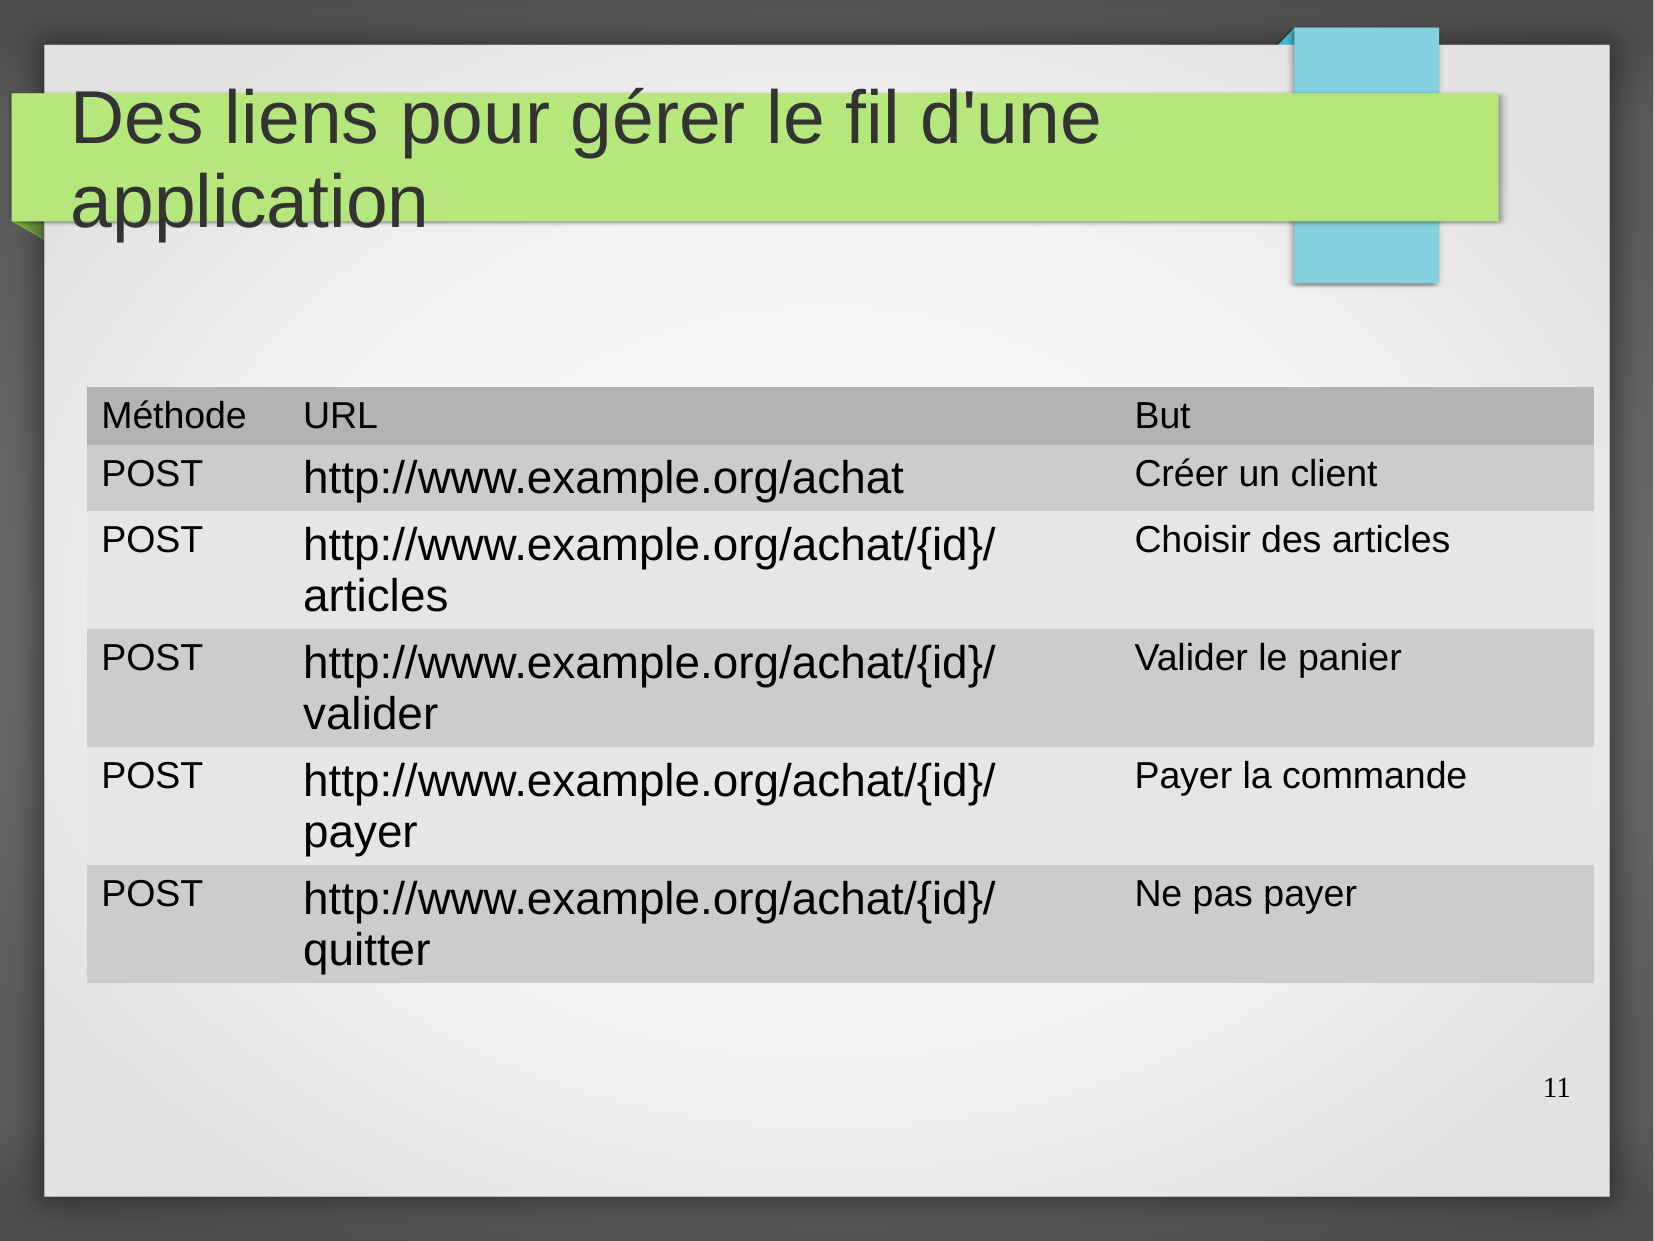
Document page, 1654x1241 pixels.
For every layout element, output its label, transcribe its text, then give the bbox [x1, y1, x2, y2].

table_cell Valider le panier [1120, 629, 1594, 747]
table_cell http://www.example.org/achat/{id}/payer [288, 747, 1120, 865]
table_cell http://www.example.org/achat/{id}/quitter [288, 865, 1120, 983]
picture [0, 0, 1654, 1241]
table_cell Payer la commande [1120, 747, 1594, 865]
table_cell POST [87, 865, 288, 983]
title Des liens pour gérer le fil d'une application [70, 75, 1229, 244]
table_cell POST [87, 445, 288, 511]
table_cell POST [87, 629, 288, 747]
table_header URL [288, 387, 1120, 445]
table_cell Ne pas payer [1120, 865, 1594, 983]
table_cell Choisir des articles [1120, 511, 1594, 629]
table_header But [1120, 387, 1594, 445]
table_cell Créer un client [1120, 445, 1594, 511]
table_cell http://www.example.org/achat [288, 445, 1120, 511]
table_cell http://www.example.org/achat/{id}/valider [288, 629, 1120, 747]
table_header Méthode [87, 387, 288, 445]
table_cell http://www.example.org/achat/{id}/articles [288, 511, 1120, 629]
table_cell POST [87, 747, 288, 865]
table_cell POST [87, 511, 288, 629]
